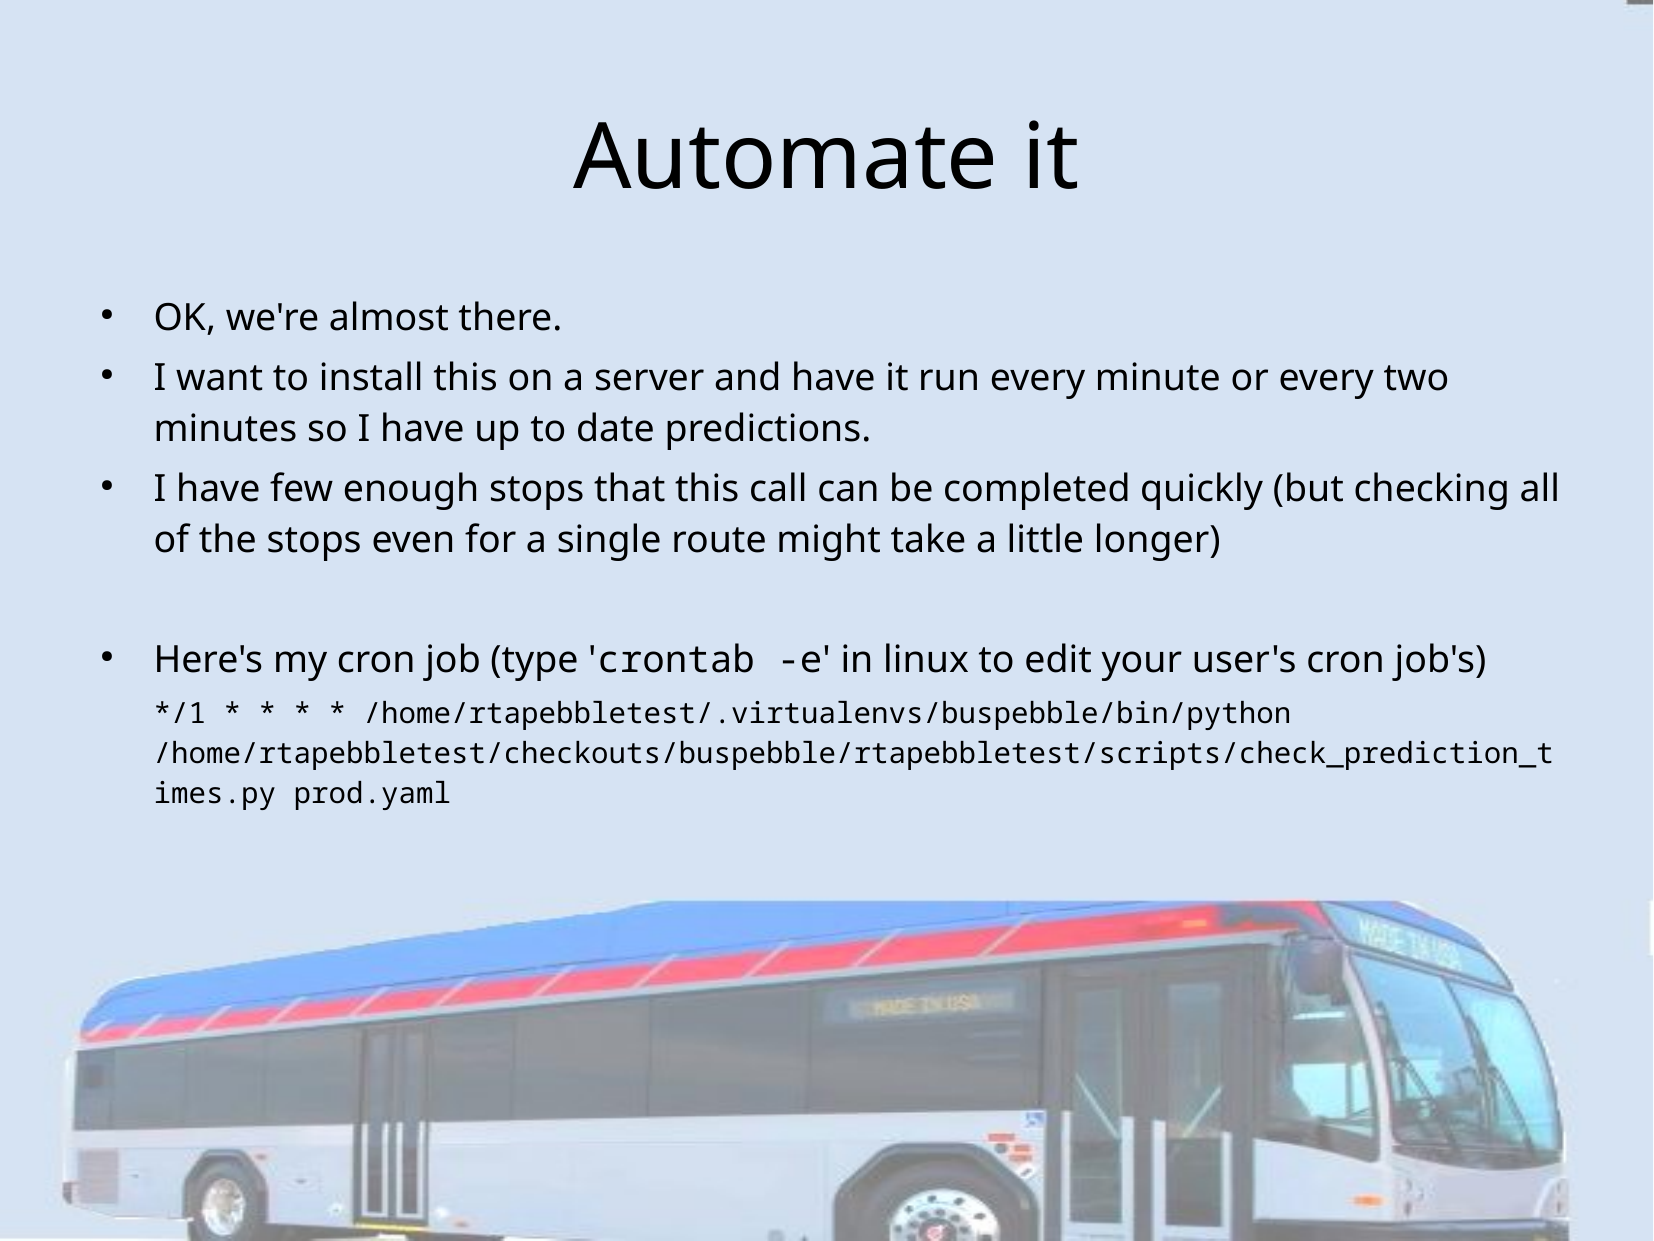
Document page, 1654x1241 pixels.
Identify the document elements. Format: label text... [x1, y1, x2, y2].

title Automate it [82, 49, 1571, 257]
picture [0, 0, 1654, 1241]
list OK, we're almost there. I want to install this on a server and have it run every minute or every two minutes so I have up to date predictions. I have few enough stops that this call can be completed quickly (but checking all of the stops even for a single route might take a little longer) Here's my cron job (type 'crontab -e' in linux to edit your user's cron job's) */1 * * * * /home/rtapebbletest/.virtualenvs/buspebble/bin/python /home/rtapebbletest/checkouts/buspebble/rtapebbletest/scripts/check_prediction_times.py prod.yaml [82, 290, 1571, 1010]
